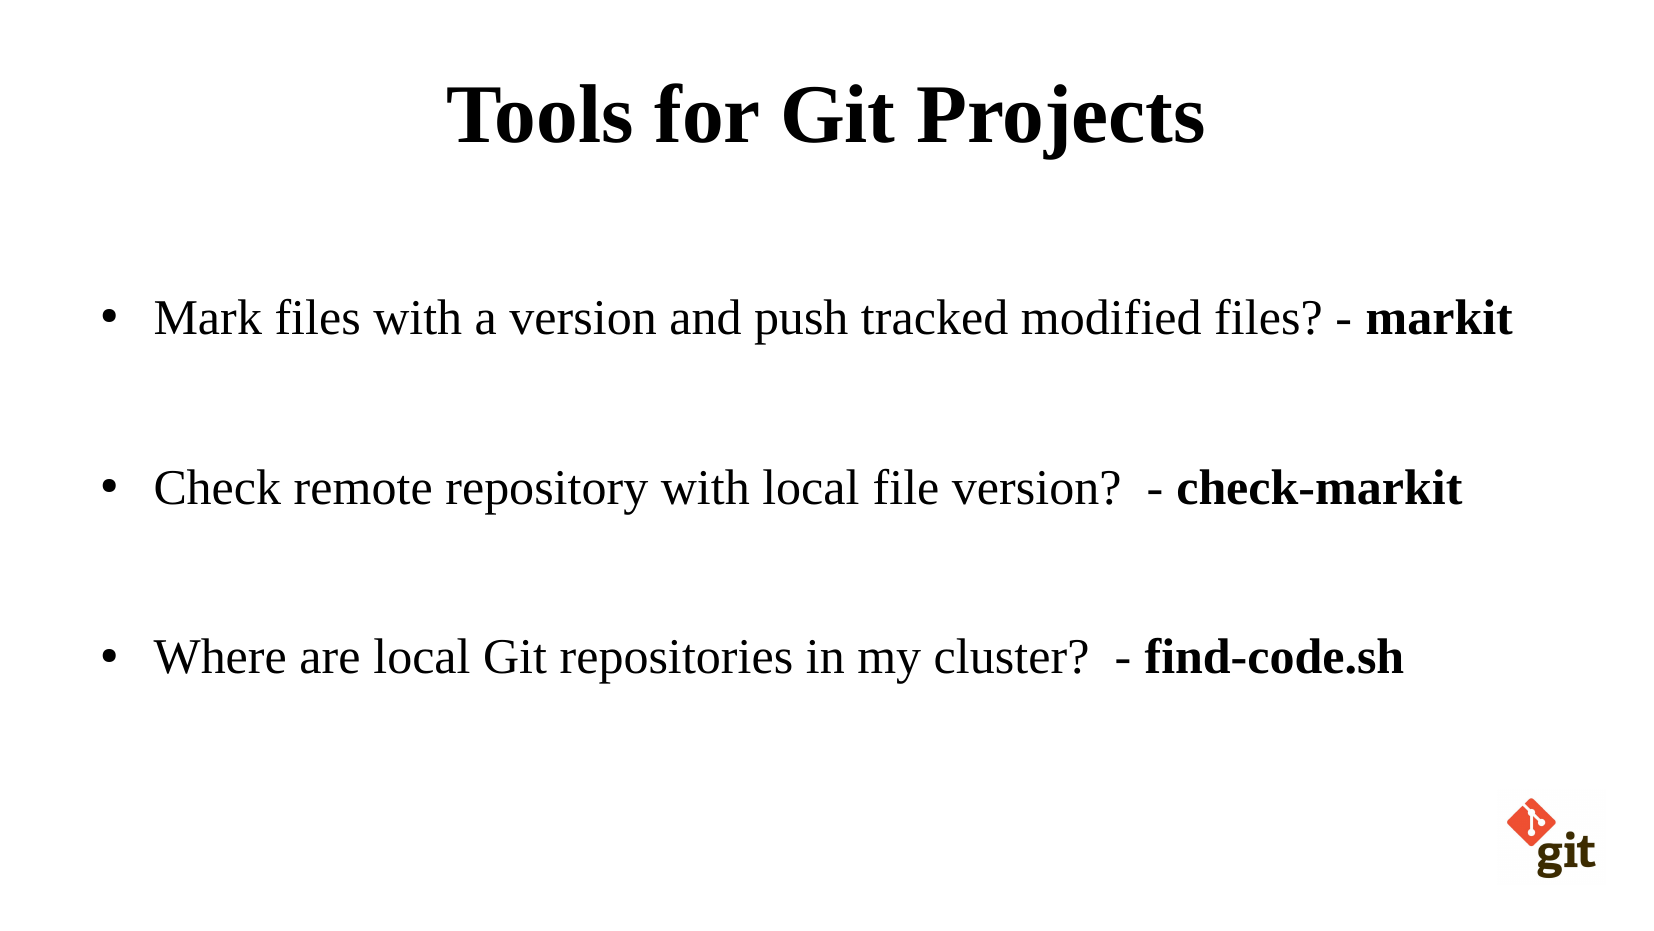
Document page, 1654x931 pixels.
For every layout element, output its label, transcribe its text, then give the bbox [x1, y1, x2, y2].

list Mark files with a version and push tracked modified files? - markit Check remote repository with local file version? - check-markit Where are local Git repositories in my cluster? - find-code.sh [82, 217, 1571, 758]
title Tools for Git Projects [82, 37, 1571, 193]
picture [1497, 789, 1606, 886]
